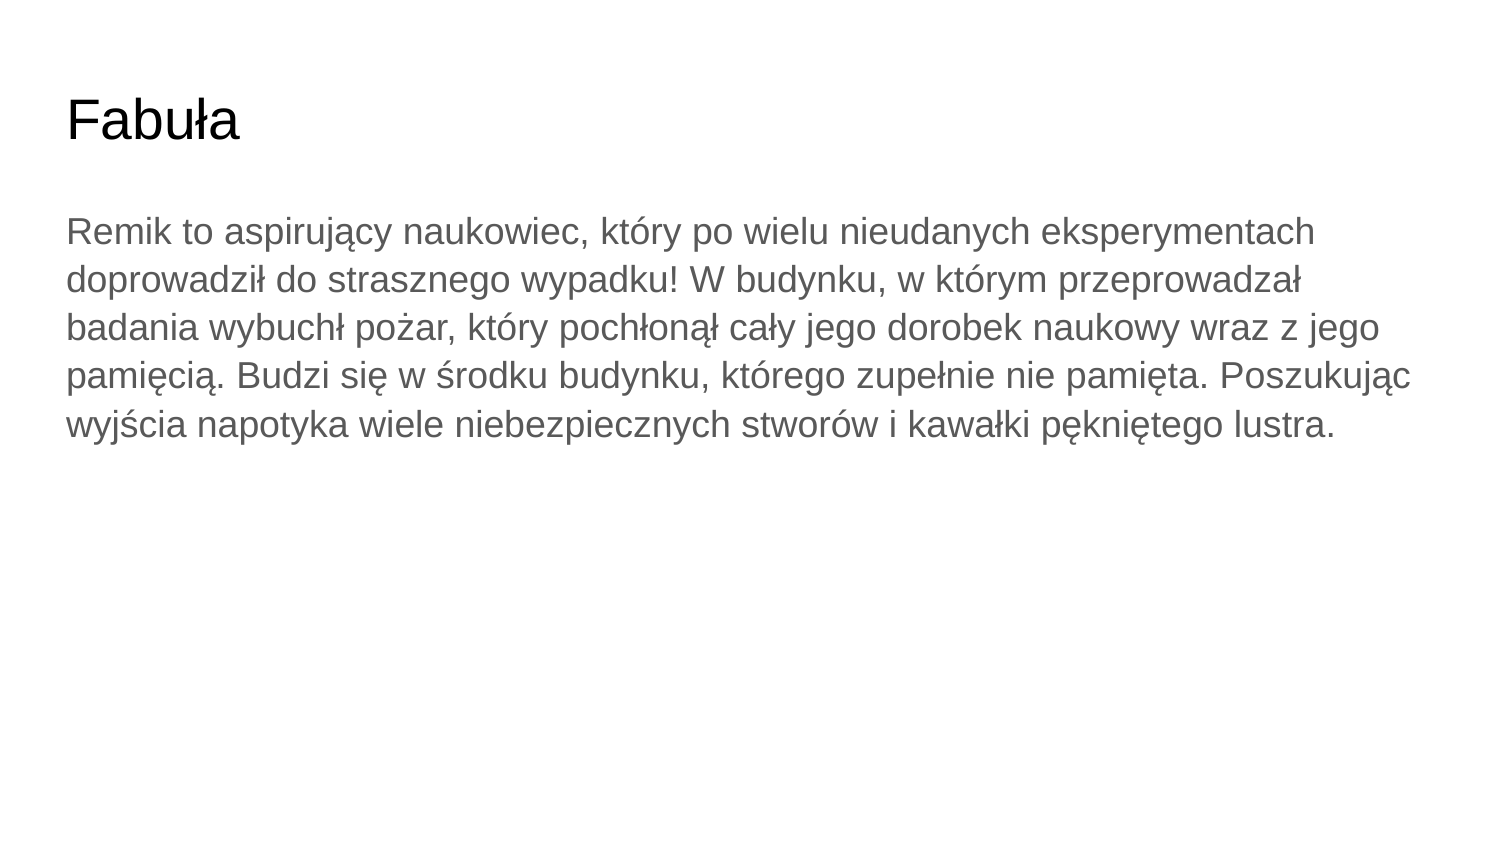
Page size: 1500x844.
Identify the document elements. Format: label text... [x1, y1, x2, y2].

title Fabuła [51, 72, 1449, 167]
list Remik to aspirujący naukowiec, który po wielu nieudanych eksperymentach doprowadził do strasznego wypadku! W budynku, w którym przeprowadzał badania wybuchł pożar, który pochłonął cały jego dorobek naukowy wraz z jego pamięcią. Budzi się w środku budynku, którego zupełnie nie pamięta. Poszukując wyjścia napotyka wiele niebezpiecznych stworów i kawałki pękniętego lustra. [51, 189, 1449, 750]
